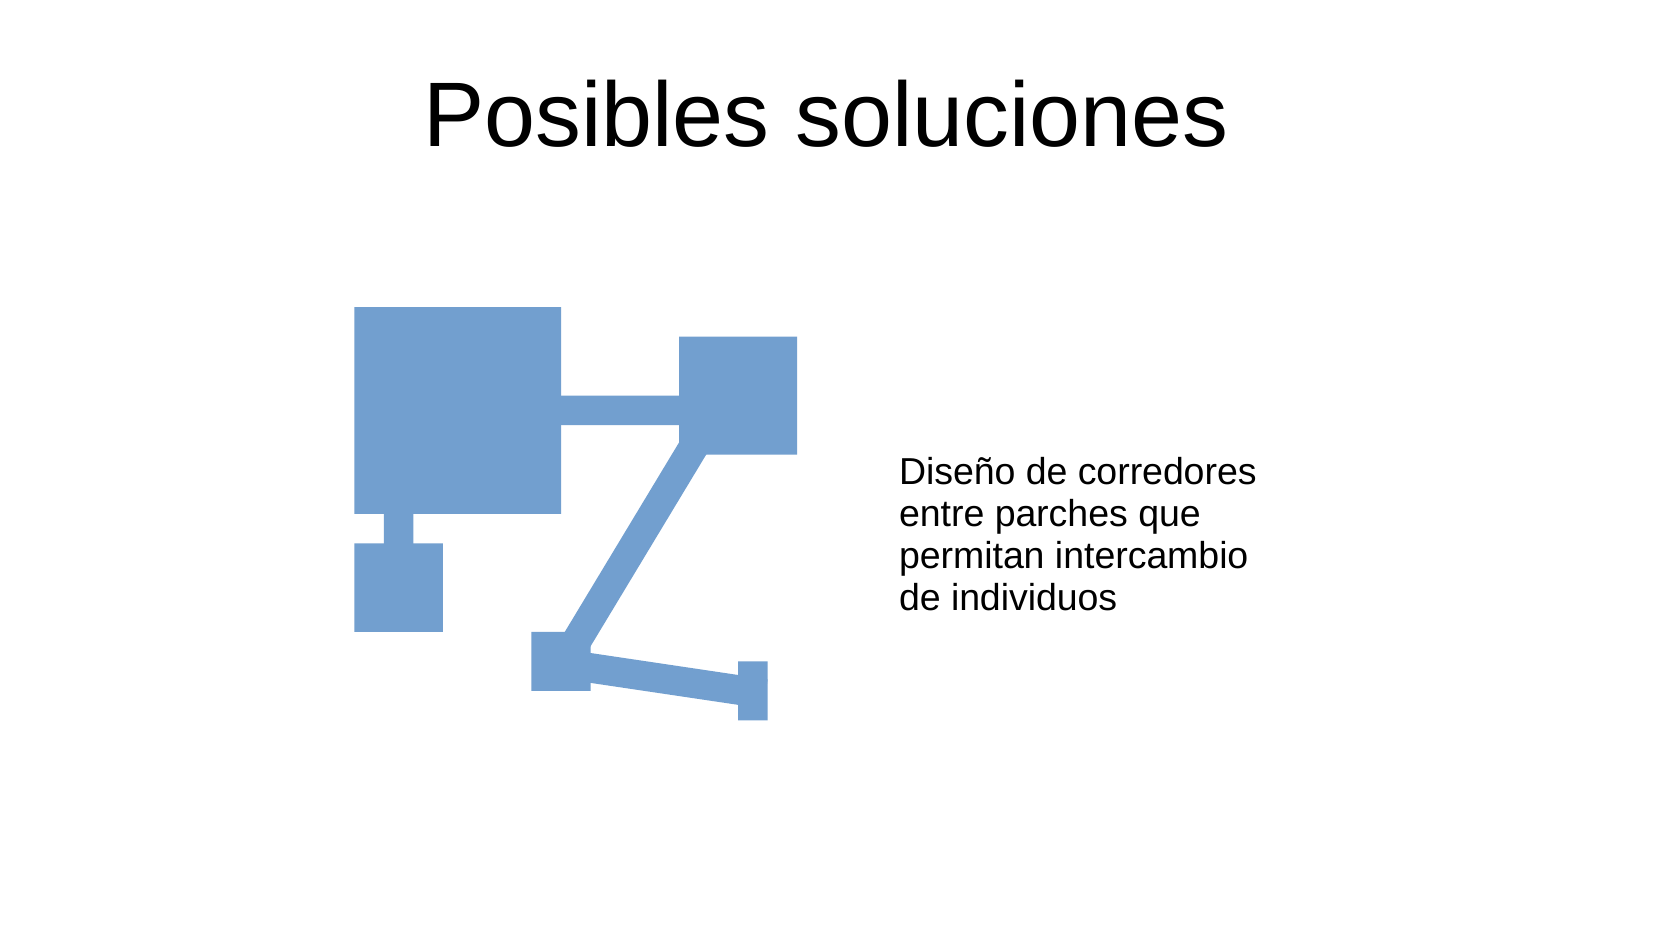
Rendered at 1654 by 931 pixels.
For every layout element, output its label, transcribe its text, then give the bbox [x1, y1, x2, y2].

title Posibles soluciones [82, 37, 1571, 193]
text_box Diseño de corredores entre parches que permitan intercambio de individuos [884, 442, 1300, 626]
text_box [354, 307, 798, 721]
